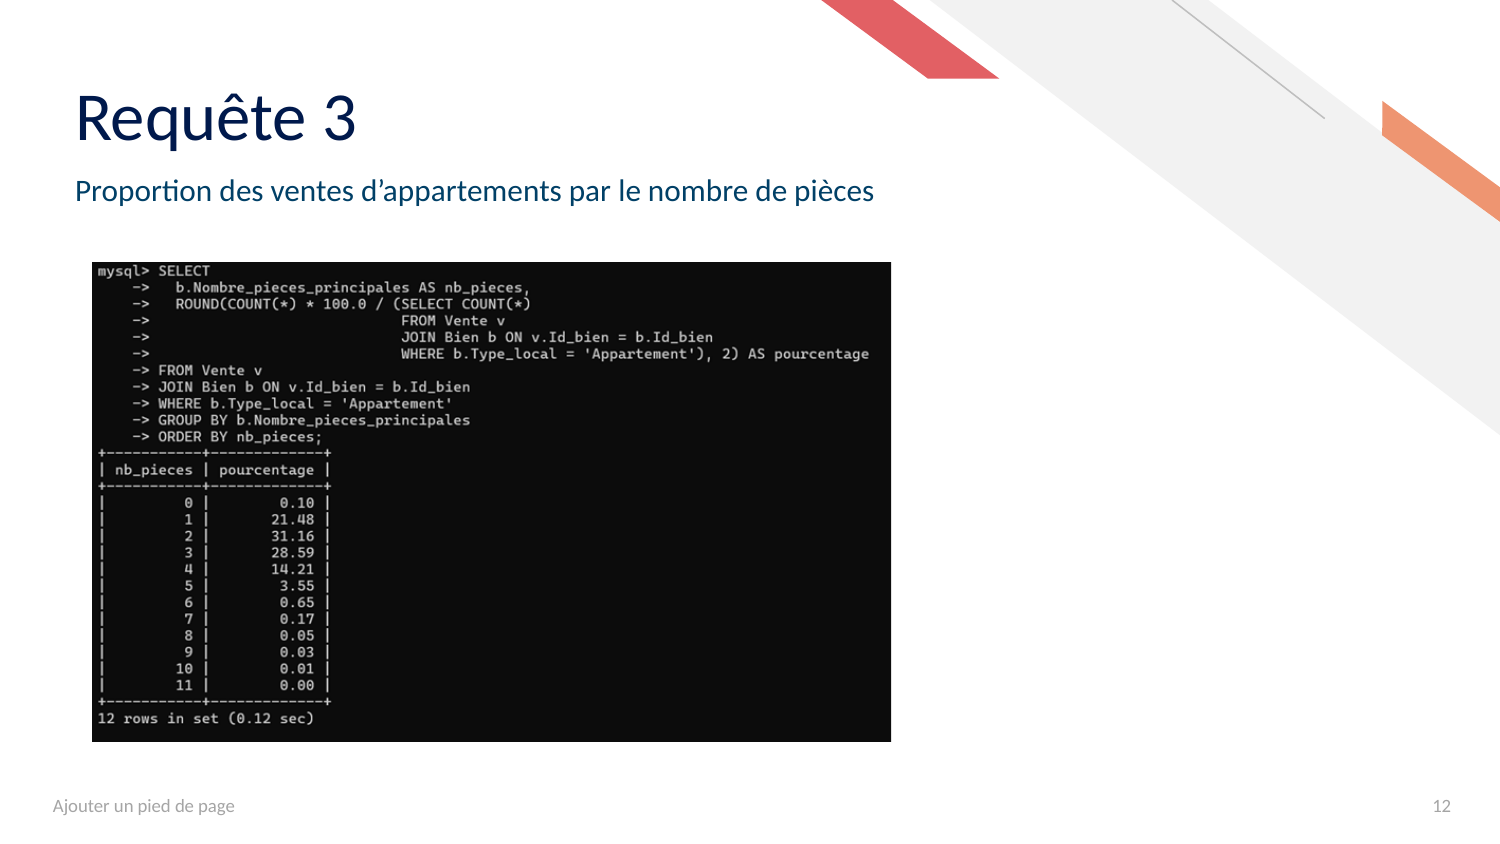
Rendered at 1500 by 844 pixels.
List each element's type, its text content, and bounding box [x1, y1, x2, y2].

footer Ajouter un pied de page [41, 782, 548, 827]
slide_number <numéro> [1371, 782, 1463, 827]
list Proportion des ventes d’appartements par le nombre de pièces [63, 169, 971, 245]
title Requête 3 [63, 11, 1090, 153]
picture [91, 261, 892, 742]
